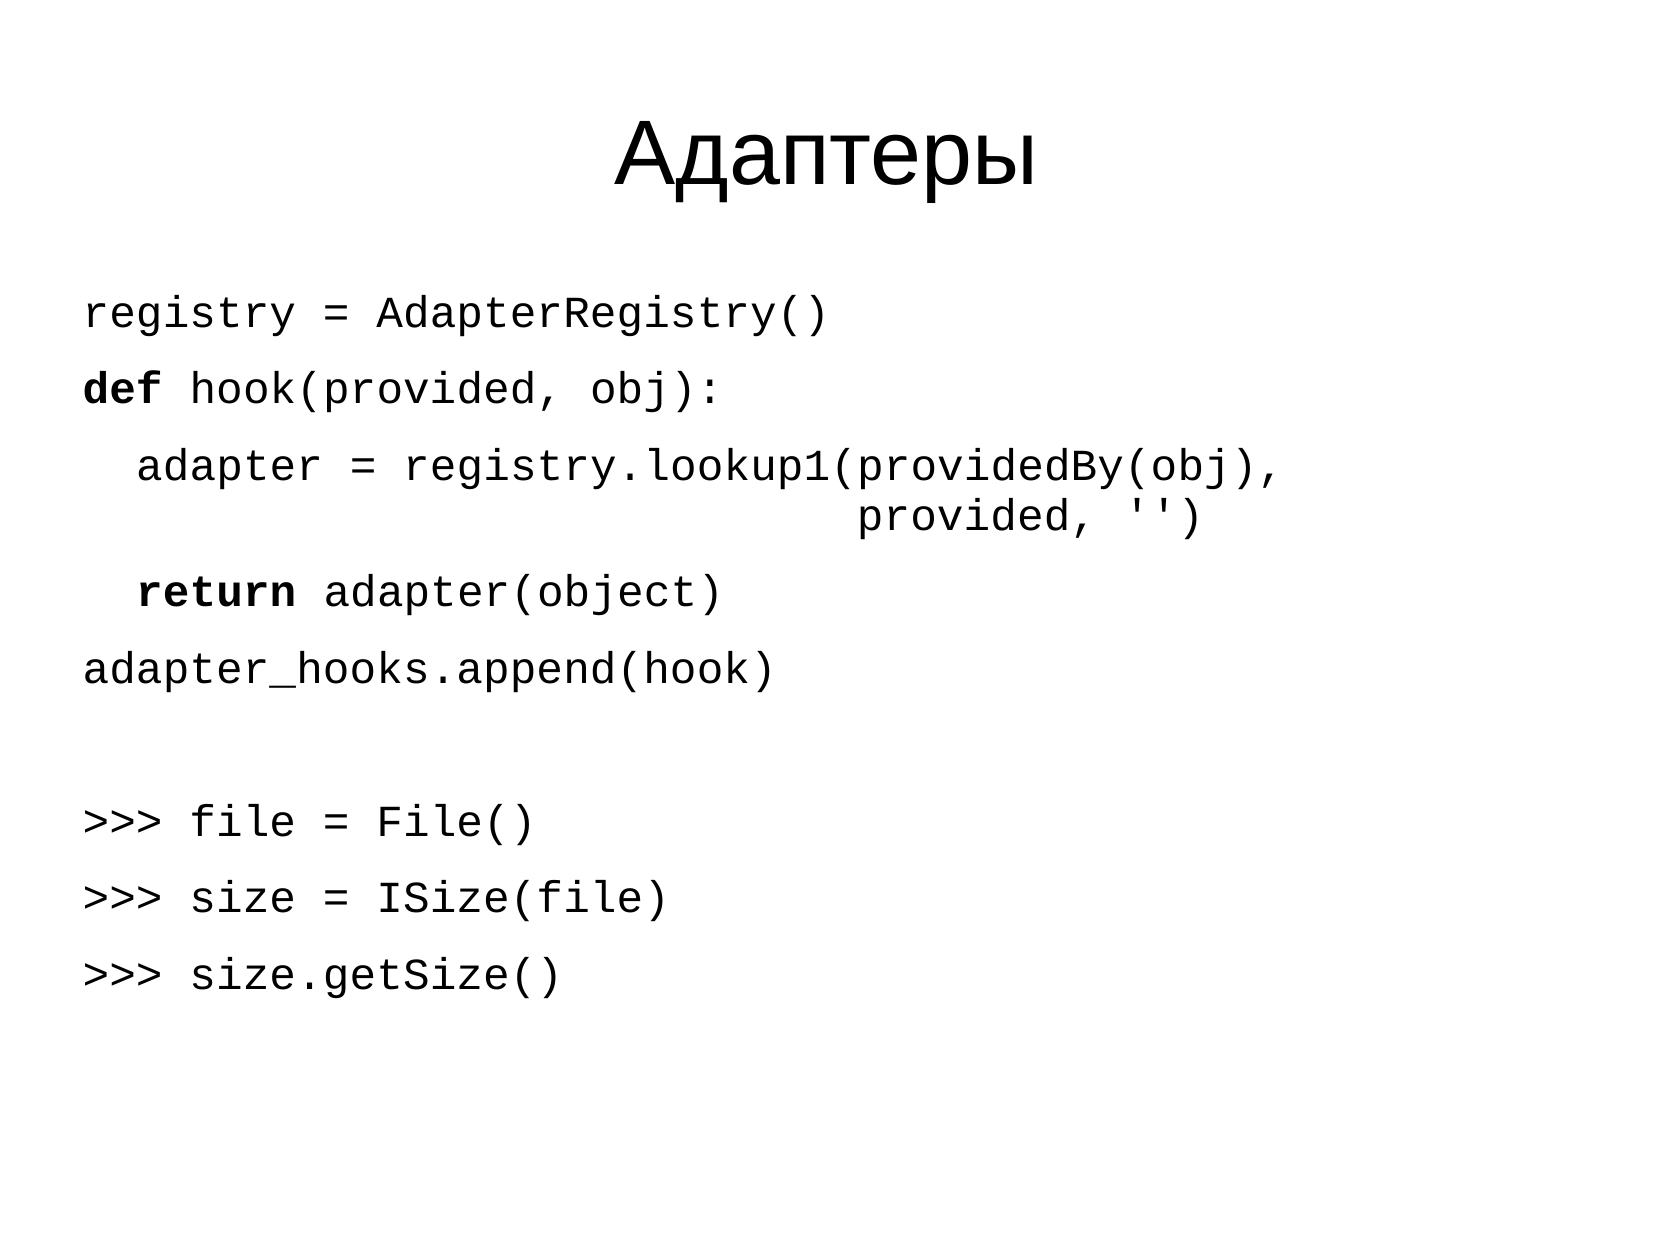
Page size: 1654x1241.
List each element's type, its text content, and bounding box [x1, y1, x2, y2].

list registry = AdapterRegistry() def hook(provided, obj): adapter = registry.lookup1(providedBy(obj), provided, '') return adapter(object) adapter_hooks.append(hook) >>> file = File() >>> size = ISize(file) >>> size.getSize() [82, 290, 1538, 1010]
title Адаптеры [82, 49, 1571, 257]
